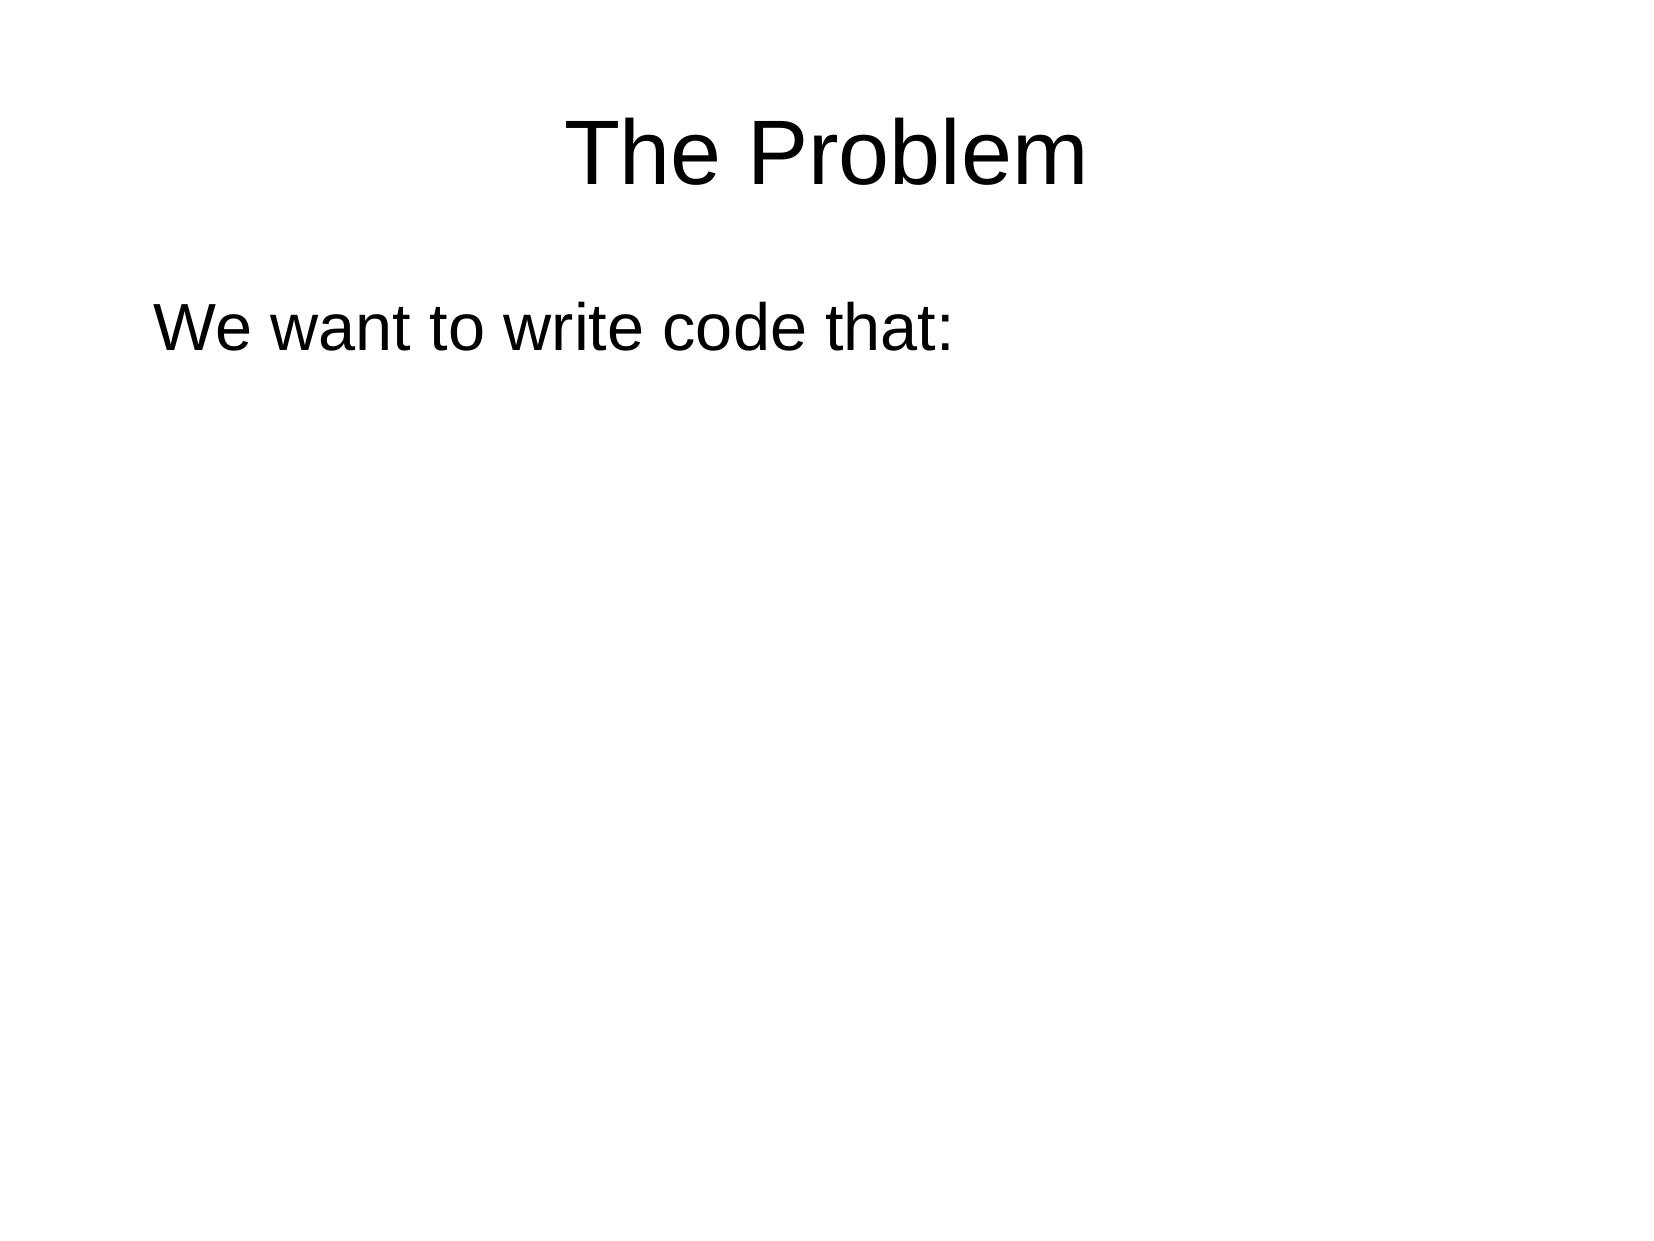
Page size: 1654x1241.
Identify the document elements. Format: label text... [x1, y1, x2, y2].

list We want to write code that: [82, 290, 1571, 1010]
title The Problem [82, 49, 1571, 257]
